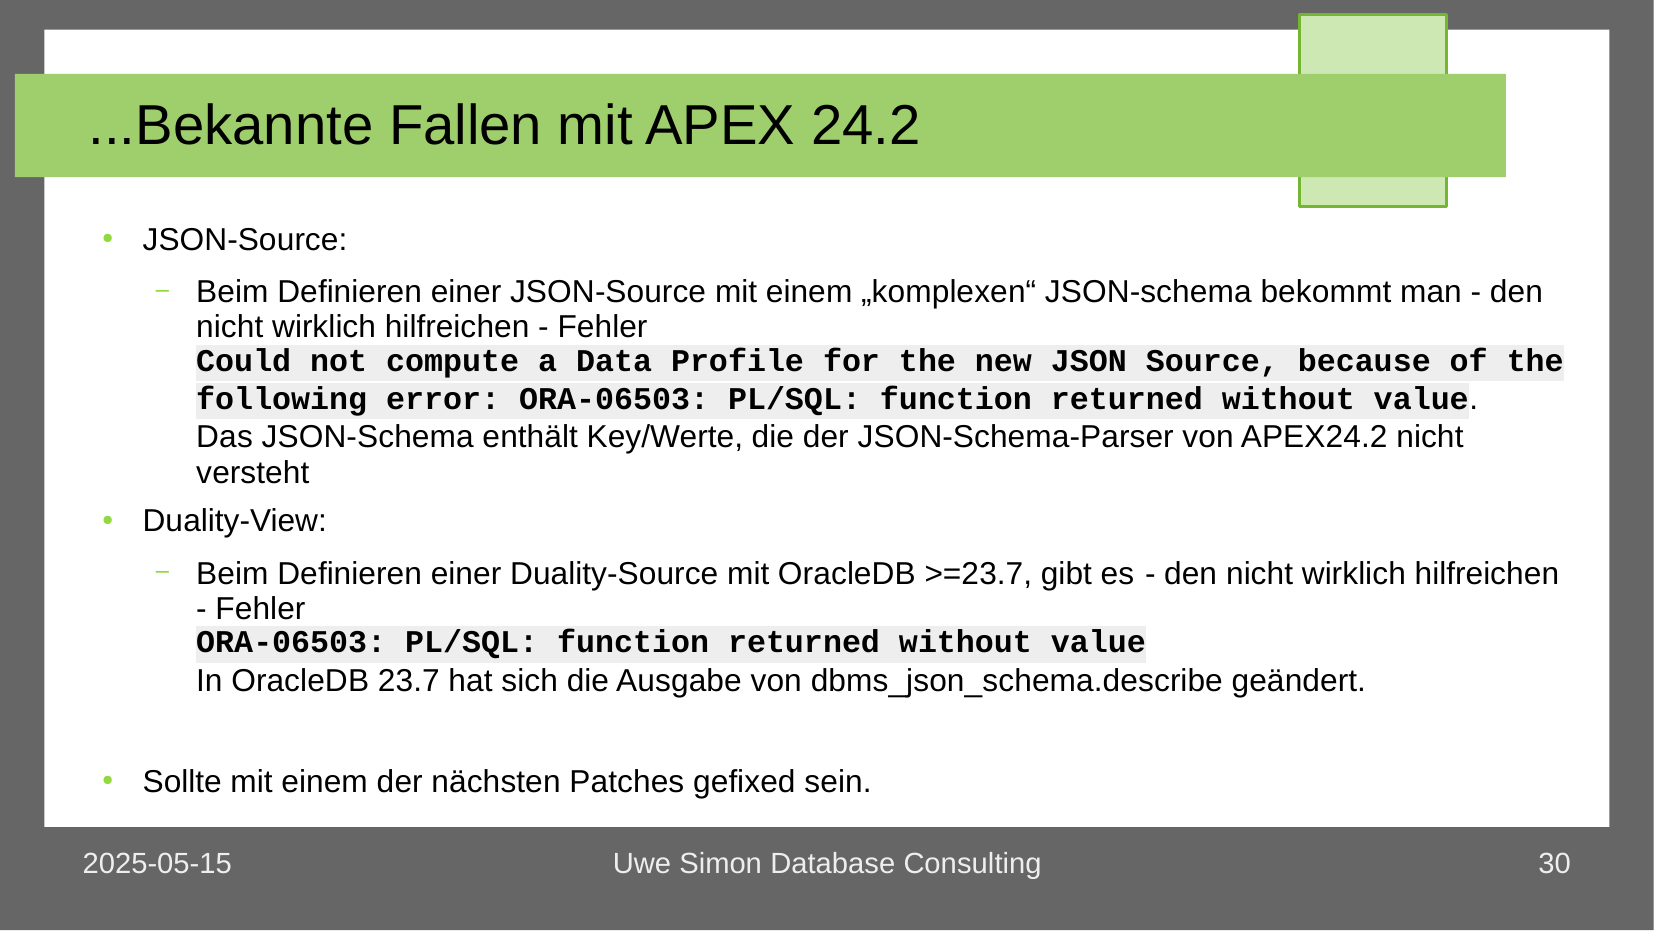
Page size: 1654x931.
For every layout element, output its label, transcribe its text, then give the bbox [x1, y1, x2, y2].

title ...Bekannte Fallen mit APEX 24.2 [88, 73, 1506, 178]
list JSON-Source: Beim Definieren einer JSON-Source mit einem „komplexen“ JSON-schema bekommt man - den nicht wirklich hilfreichen - Fehler Could not compute a Data Profile for the new JSON Source, because of the following error: ORA-06503: PL/SQL: function returned without value. Das JSON-Schema enthält Key/Werte, die der JSON-Schema-Parser von APEX24.2 nicht versteht Duality-View: Beim Definieren einer Duality-Source mit OracleDB >=23.7, gibt es - den nicht wirklich hilfreichen - Fehler ORA-06503: PL/SQL: function returned without value In OracleDB 23.7 hat sich die Ausgabe von dbms_json_schema.describe geändert. Sollte mit einem der nächsten Patches gefixed sein. [88, 221, 1565, 813]
